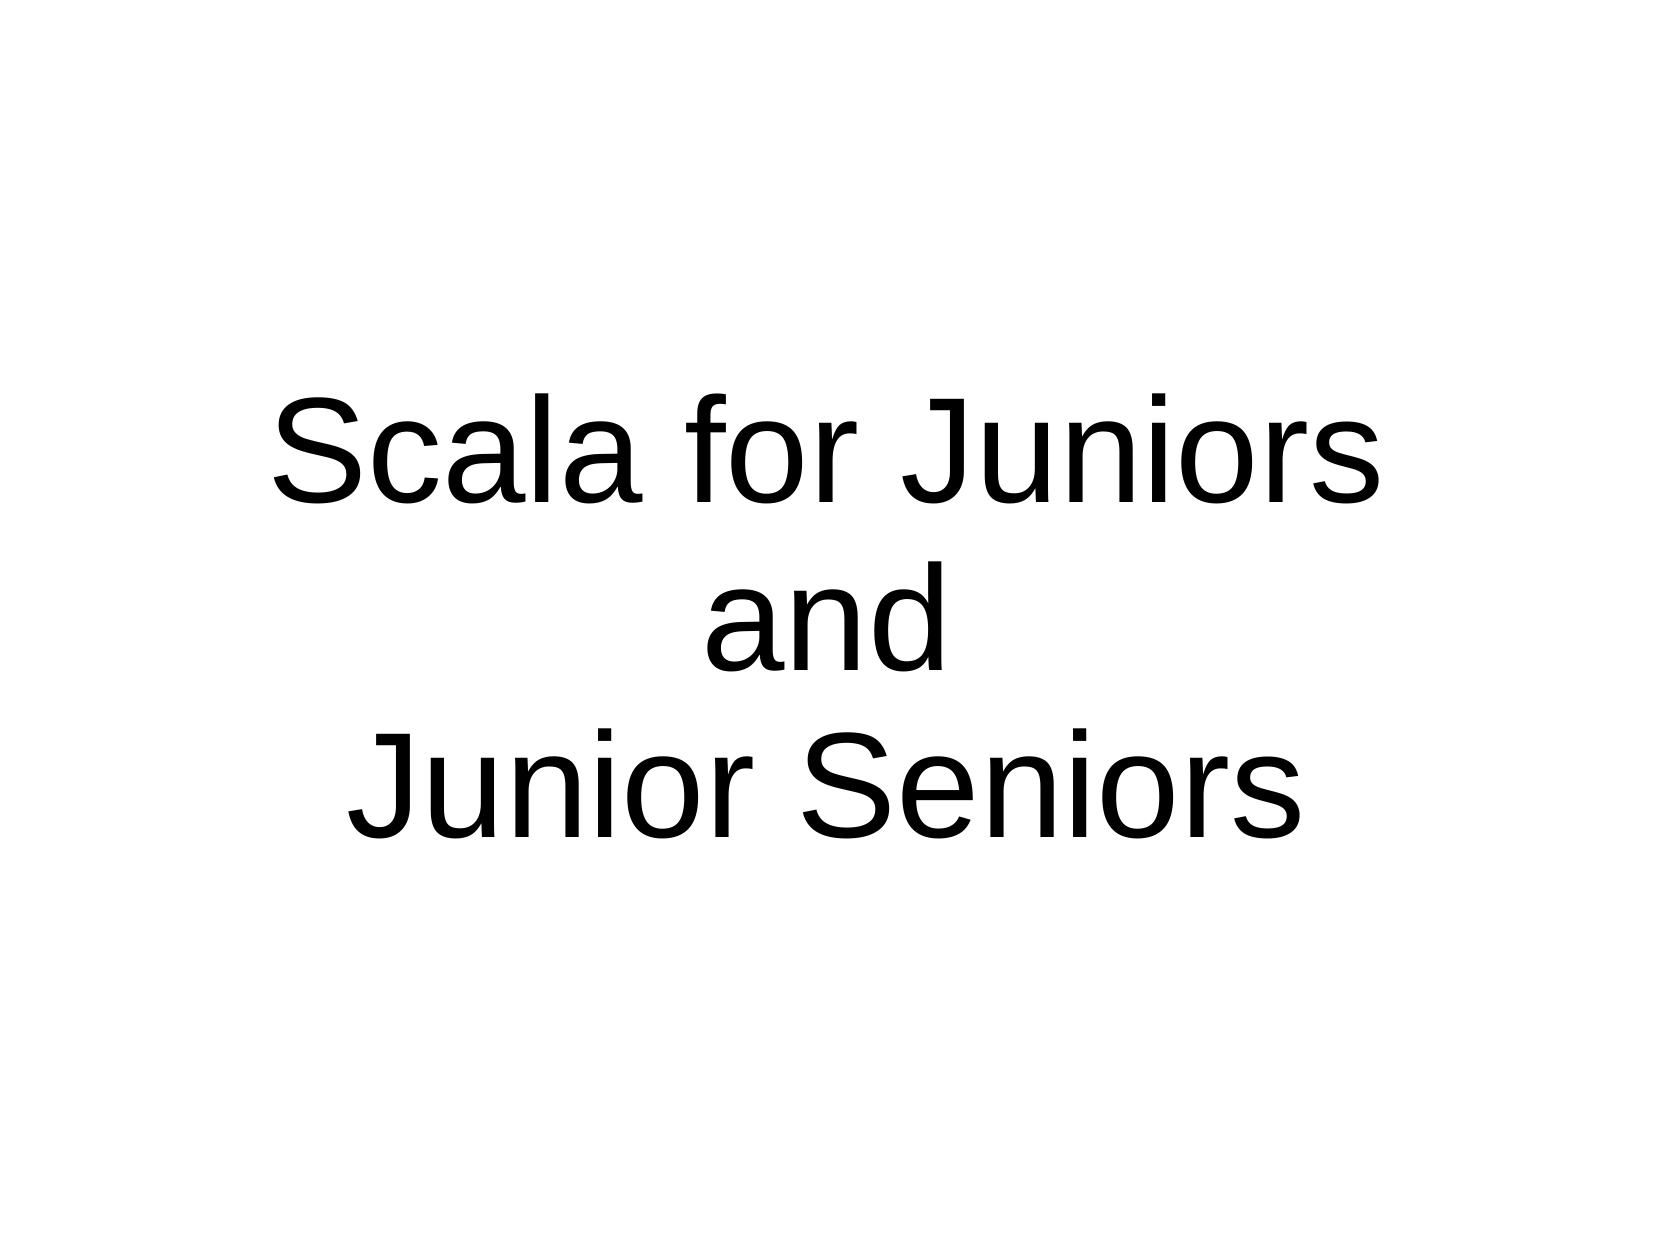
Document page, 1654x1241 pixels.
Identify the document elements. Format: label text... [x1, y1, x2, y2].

text_box Scala for Juniors and Junior Seniors [82, 138, 1571, 1099]
